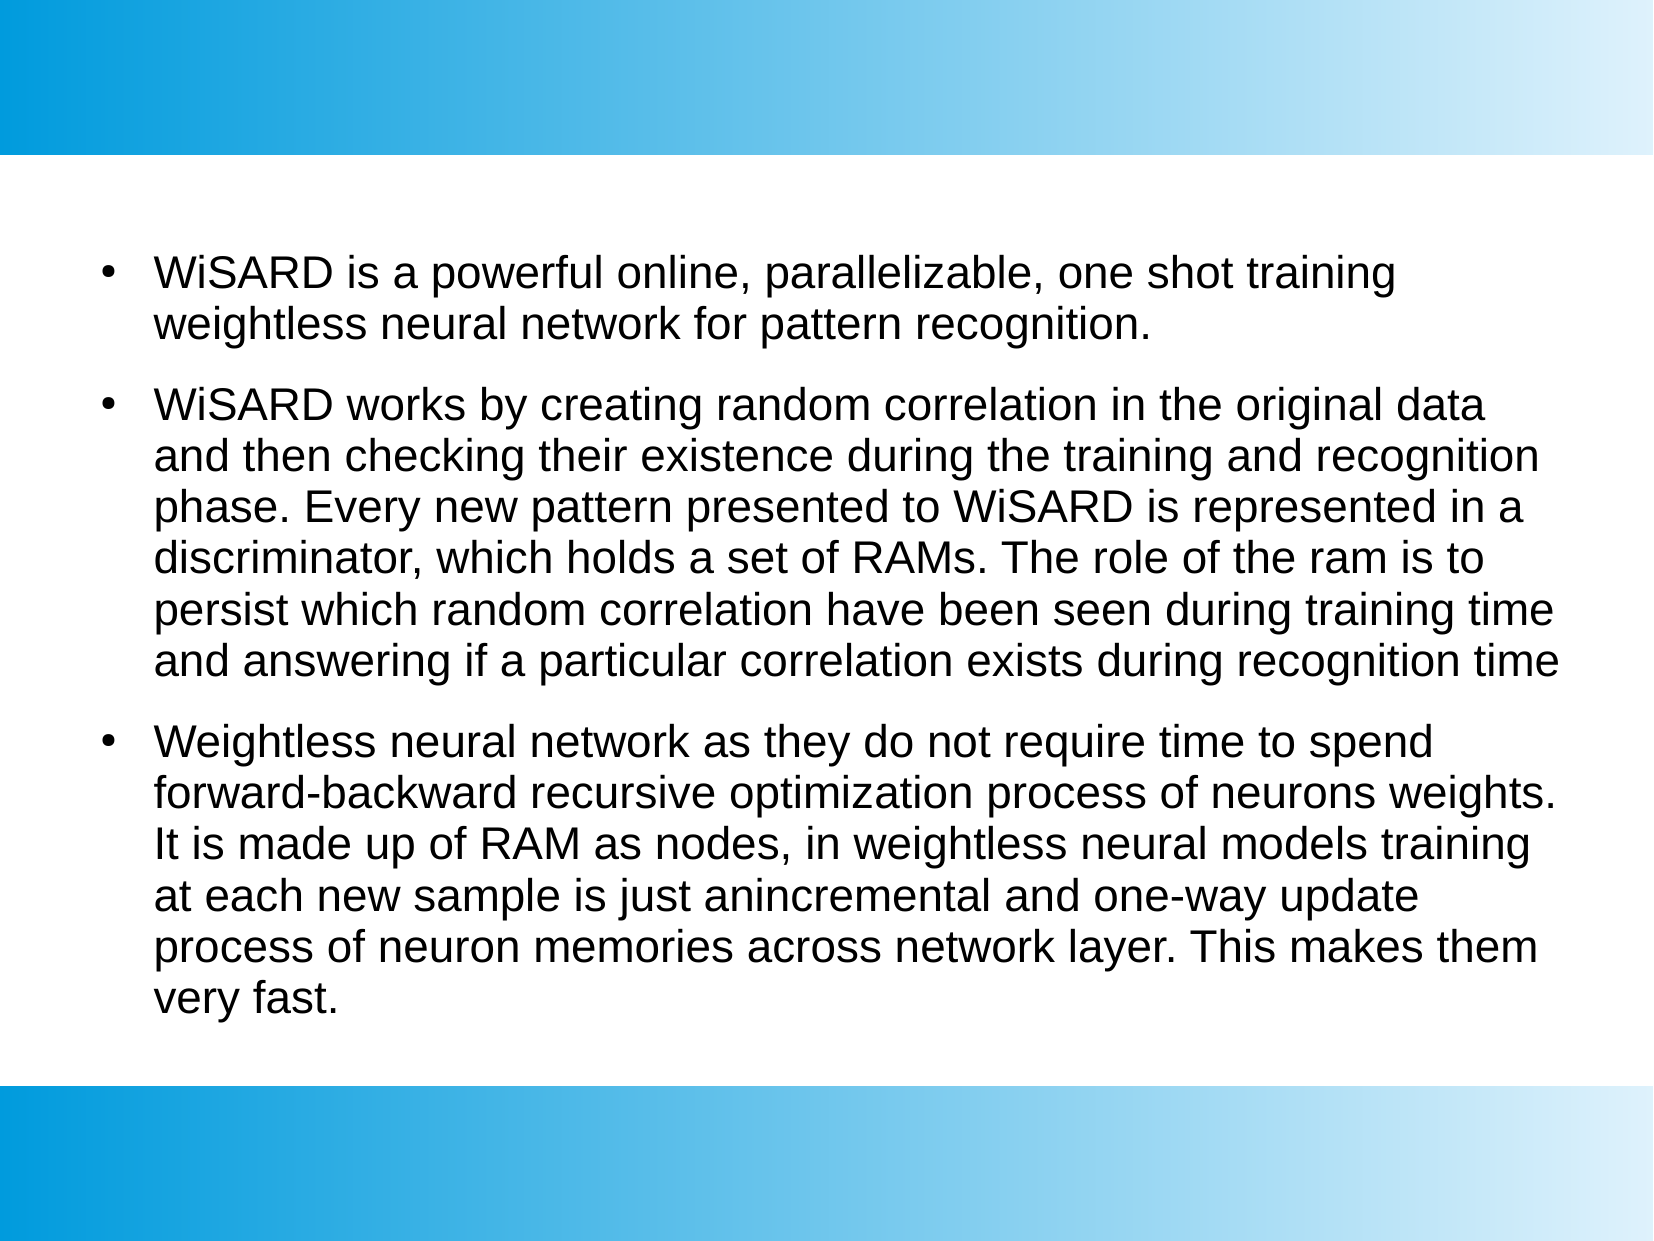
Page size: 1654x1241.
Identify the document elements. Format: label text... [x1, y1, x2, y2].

list WiSARD is a powerful online, parallelizable, one shot training weightless neural network for pattern recognition. WiSARD works by creating random correlation in the original data and then checking their existence during the training and recognition phase. Every new pattern presented to WiSARD is represented in a discriminator, which holds a set of RAMs. The role of the ram is to persist which random correlation have been seen during training time and answering if a particular correlation exists during recognition time Weightless neural network as they do not require time to spend forward-backward recursive optimization process of neurons weights. It is made up of RAM as nodes, in weightless neural models training at each new sample is just anincremental and one-way update process of neuron memories across network layer. This makes them very fast. [82, 165, 1571, 886]
